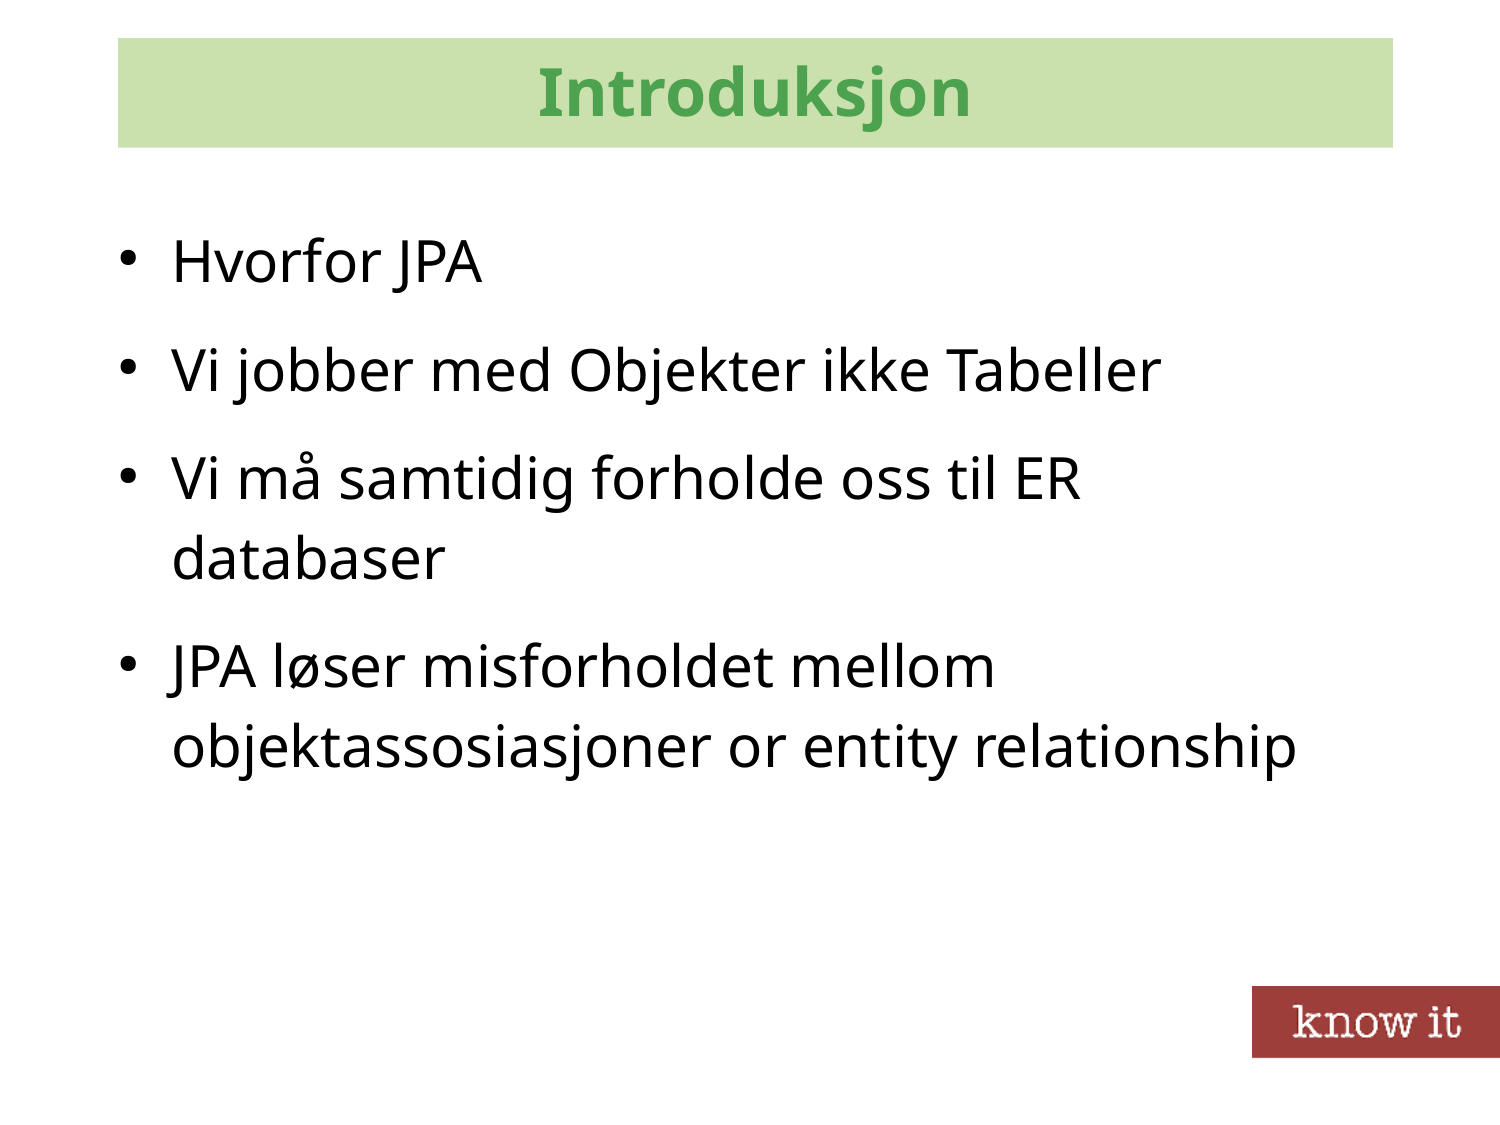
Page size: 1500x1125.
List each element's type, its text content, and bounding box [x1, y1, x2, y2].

text_box Introduksjon [118, 38, 1393, 148]
picture [1252, 986, 1500, 1058]
list Hvorfor JPA Vi jobber med Objekter ikke Tabeller Vi må samtidig forholde oss til ER databaser JPA løser misforholdet mellom objektassosiasjoner or entity relationship [100, 220, 1360, 935]
